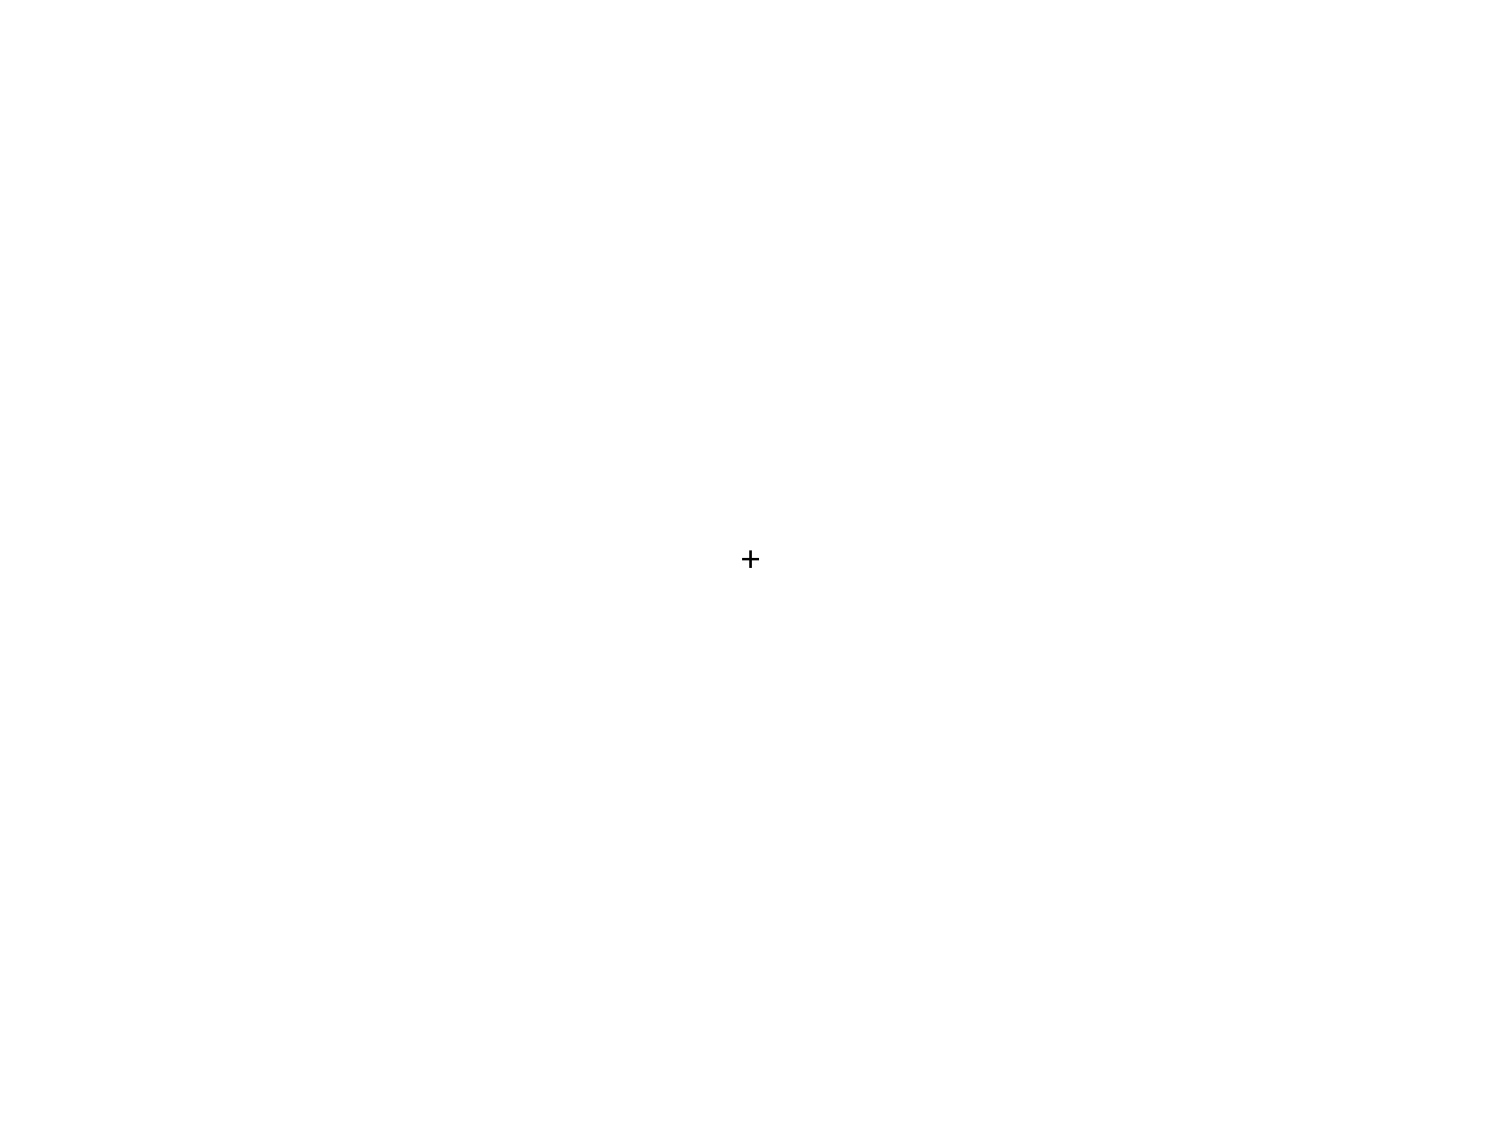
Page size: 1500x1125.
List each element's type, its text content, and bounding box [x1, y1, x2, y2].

text_box + [726, 527, 776, 587]
